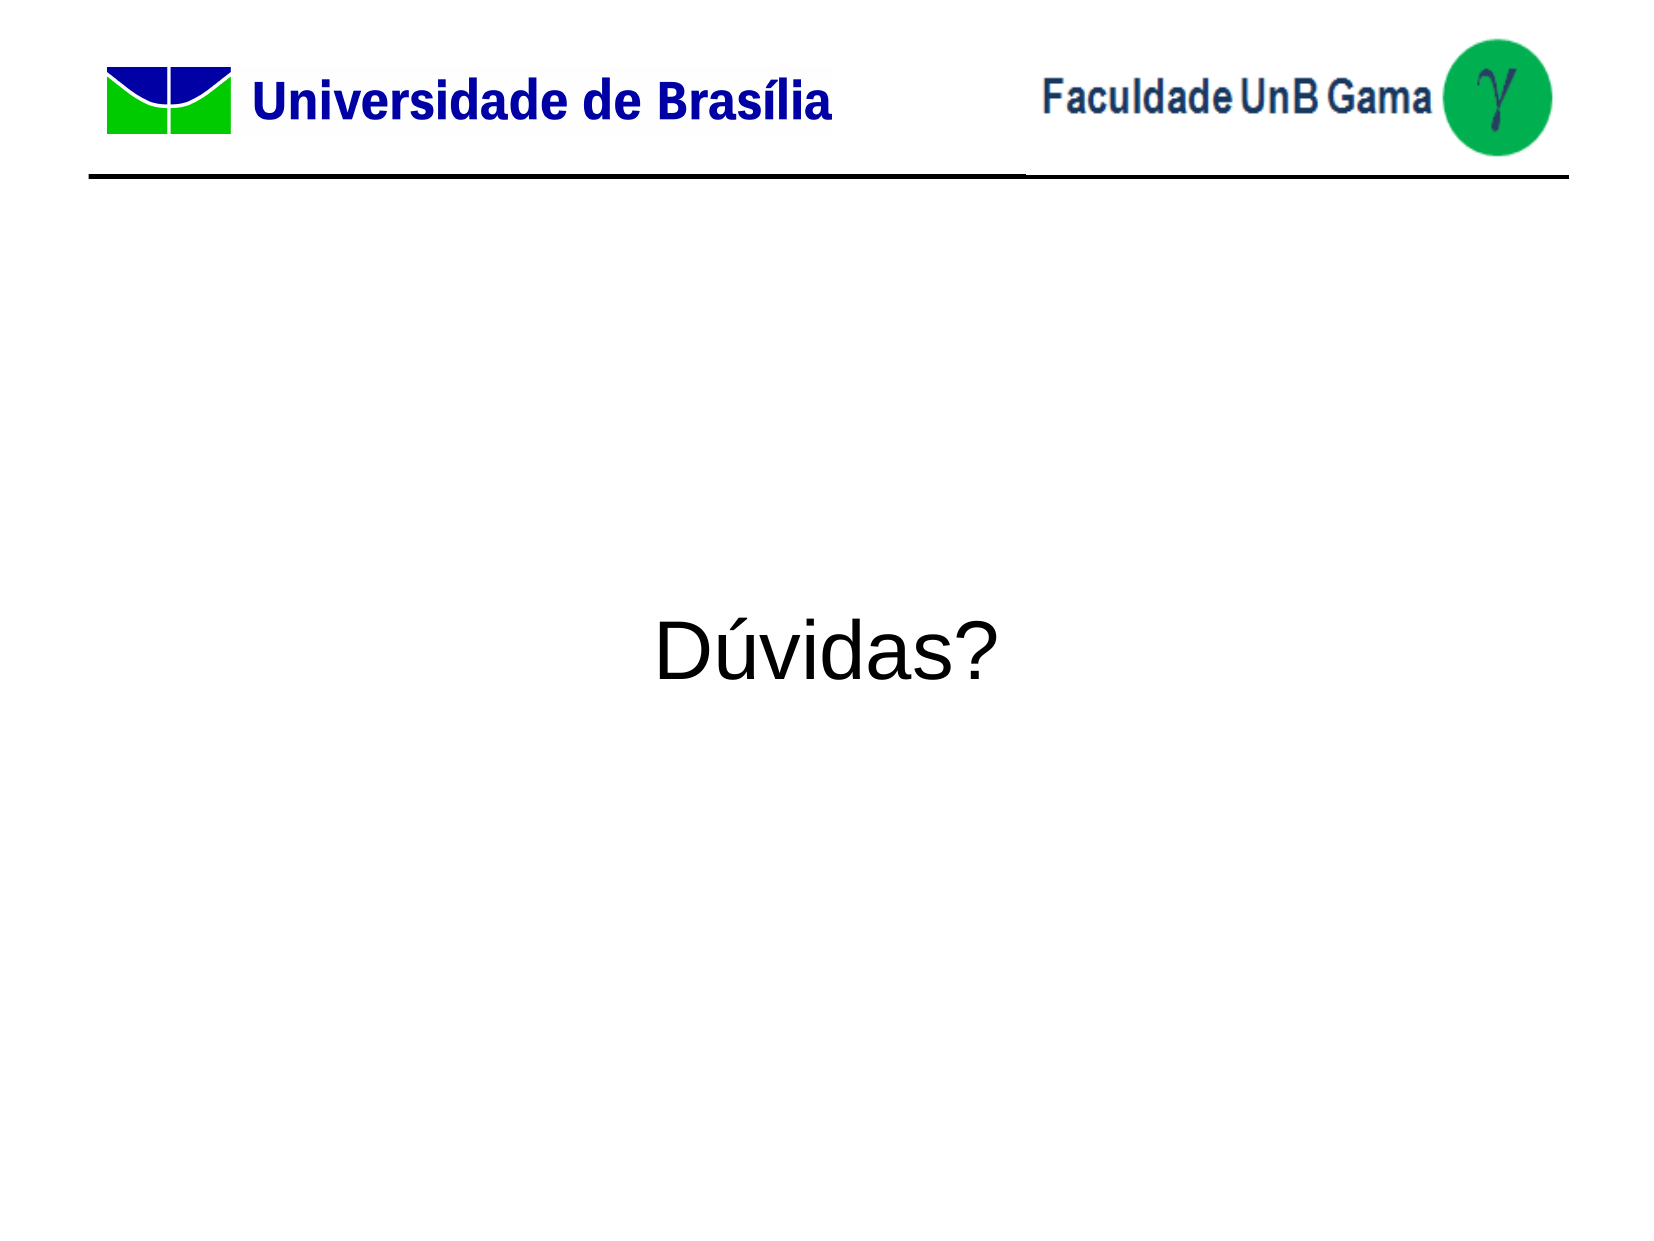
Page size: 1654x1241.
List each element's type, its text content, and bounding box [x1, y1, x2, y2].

subtitle Dúvidas? [82, 290, 1571, 1010]
picture [88, 26, 1571, 225]
